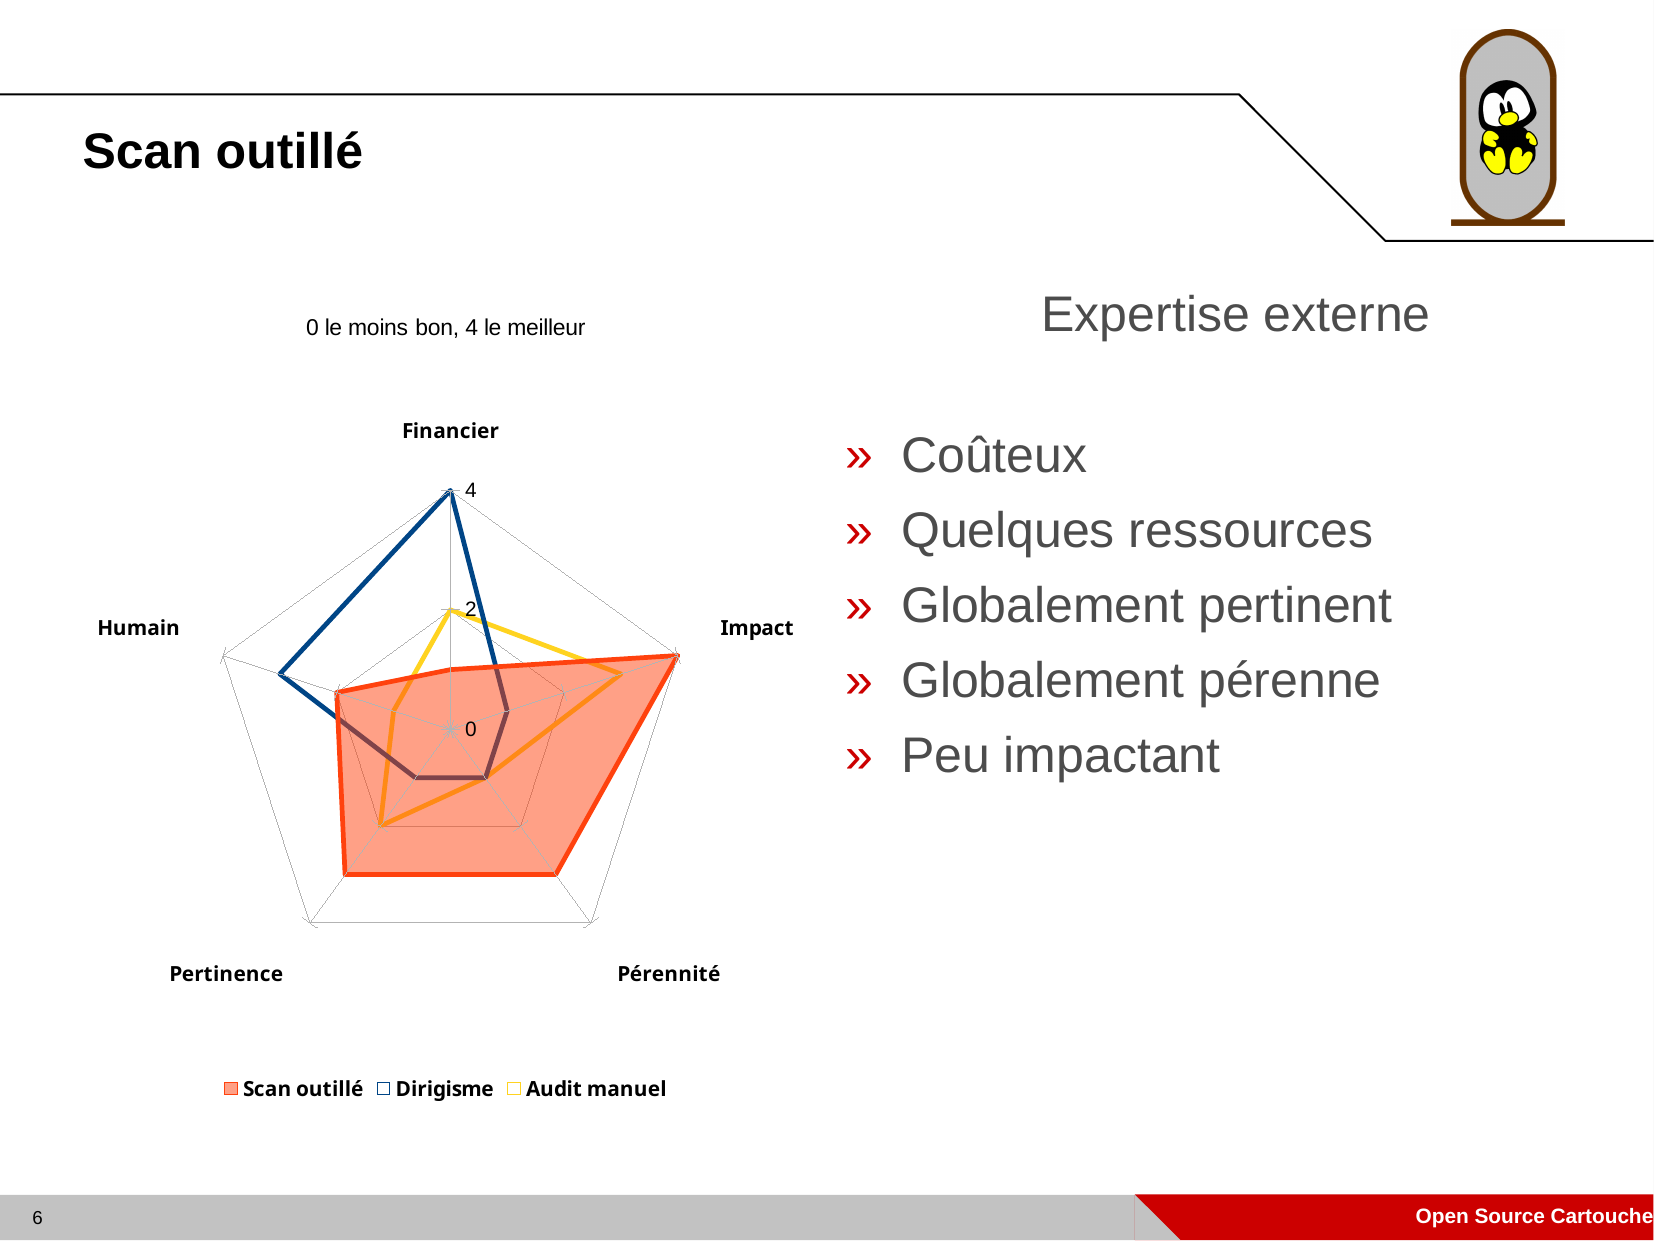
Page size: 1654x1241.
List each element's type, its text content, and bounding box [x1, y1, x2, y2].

chart [82, 290, 809, 1109]
list Expertise externe Coûteux Quelques ressources Globalement pertinent Globalement pérenne Peu impactant [845, 290, 1572, 1109]
picture [1451, 29, 1565, 49]
title Scan outillé [82, 49, 1571, 257]
